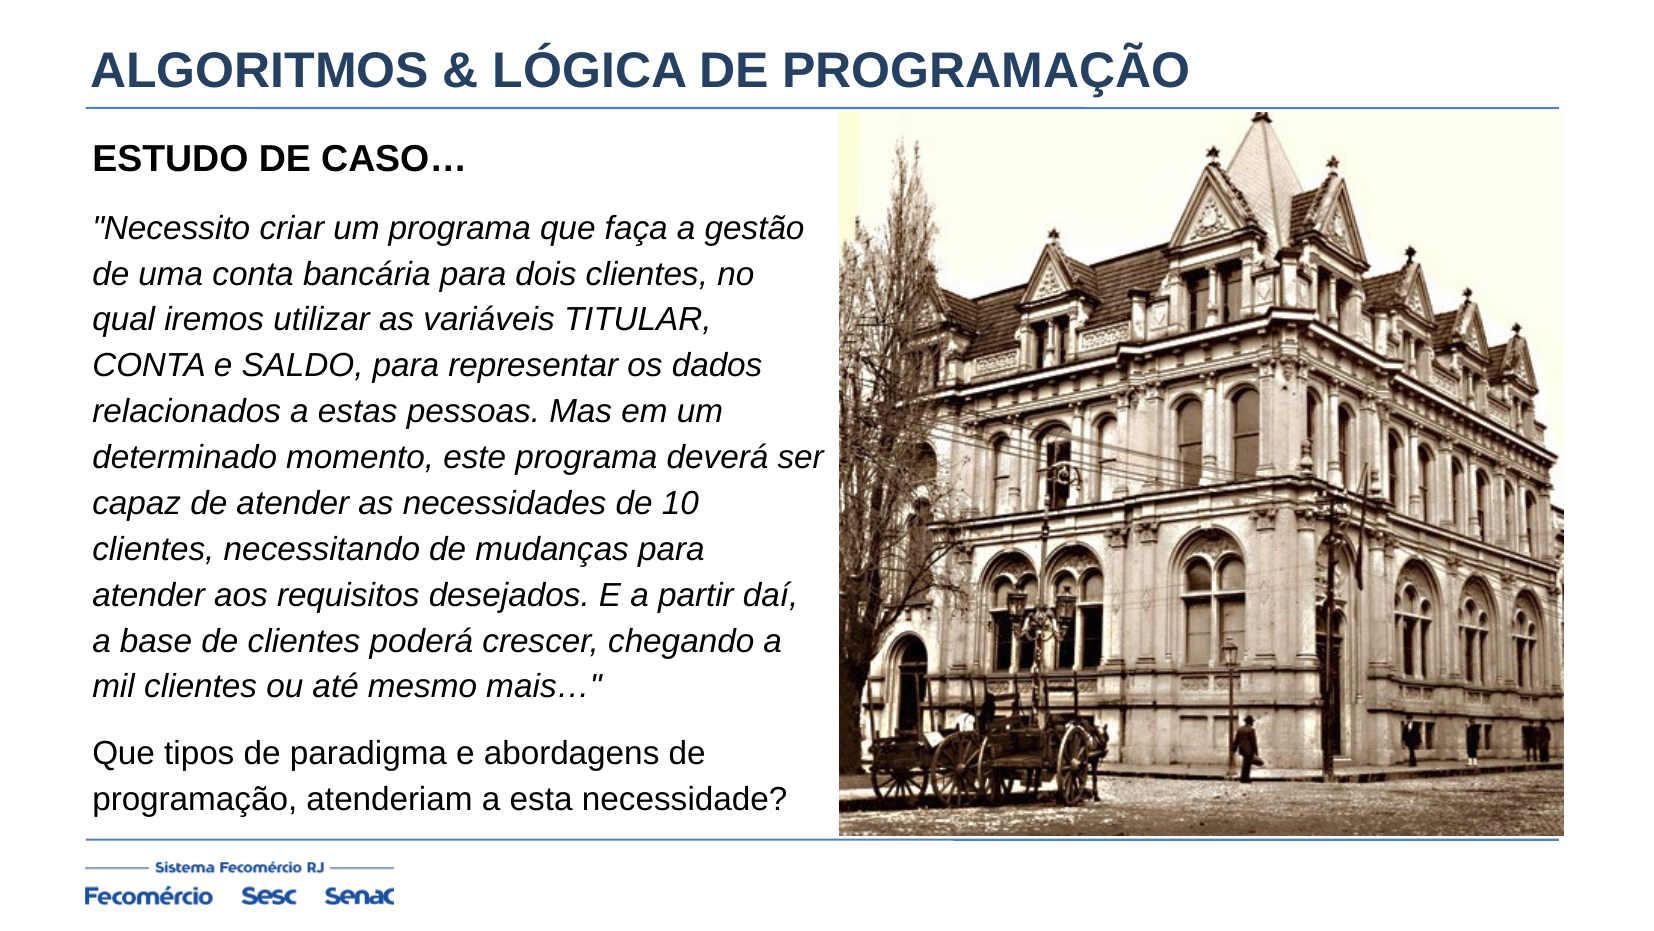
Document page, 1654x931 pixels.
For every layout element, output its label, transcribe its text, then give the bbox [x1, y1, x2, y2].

text_box ALGORITMOS & LÓGICA DE PROGRAMAÇÃO [90, 32, 1564, 104]
picture [62, 845, 416, 921]
text_box ESTUDO DE CASO… "Necessito criar um programa que faça a gestão de uma conta bancária para dois clientes, no qual iremos utilizar as variáveis TITULAR, CONTA e SALDO, para representar os dados relacionados a estas pessoas. Mas em um determinado momento, este programa deverá ser capaz de atender as necessidades de 10 clientes, necessitando de mudanças para atender aos requisitos desejados. E a partir daí, a base de clientes poderá crescer, chegando a mil clientes ou até mesmo mais…" Que tipos de paradigma e abordagens de programação, atenderiam a esta necessidade? [77, 112, 839, 836]
picture [839, 112, 1564, 836]
